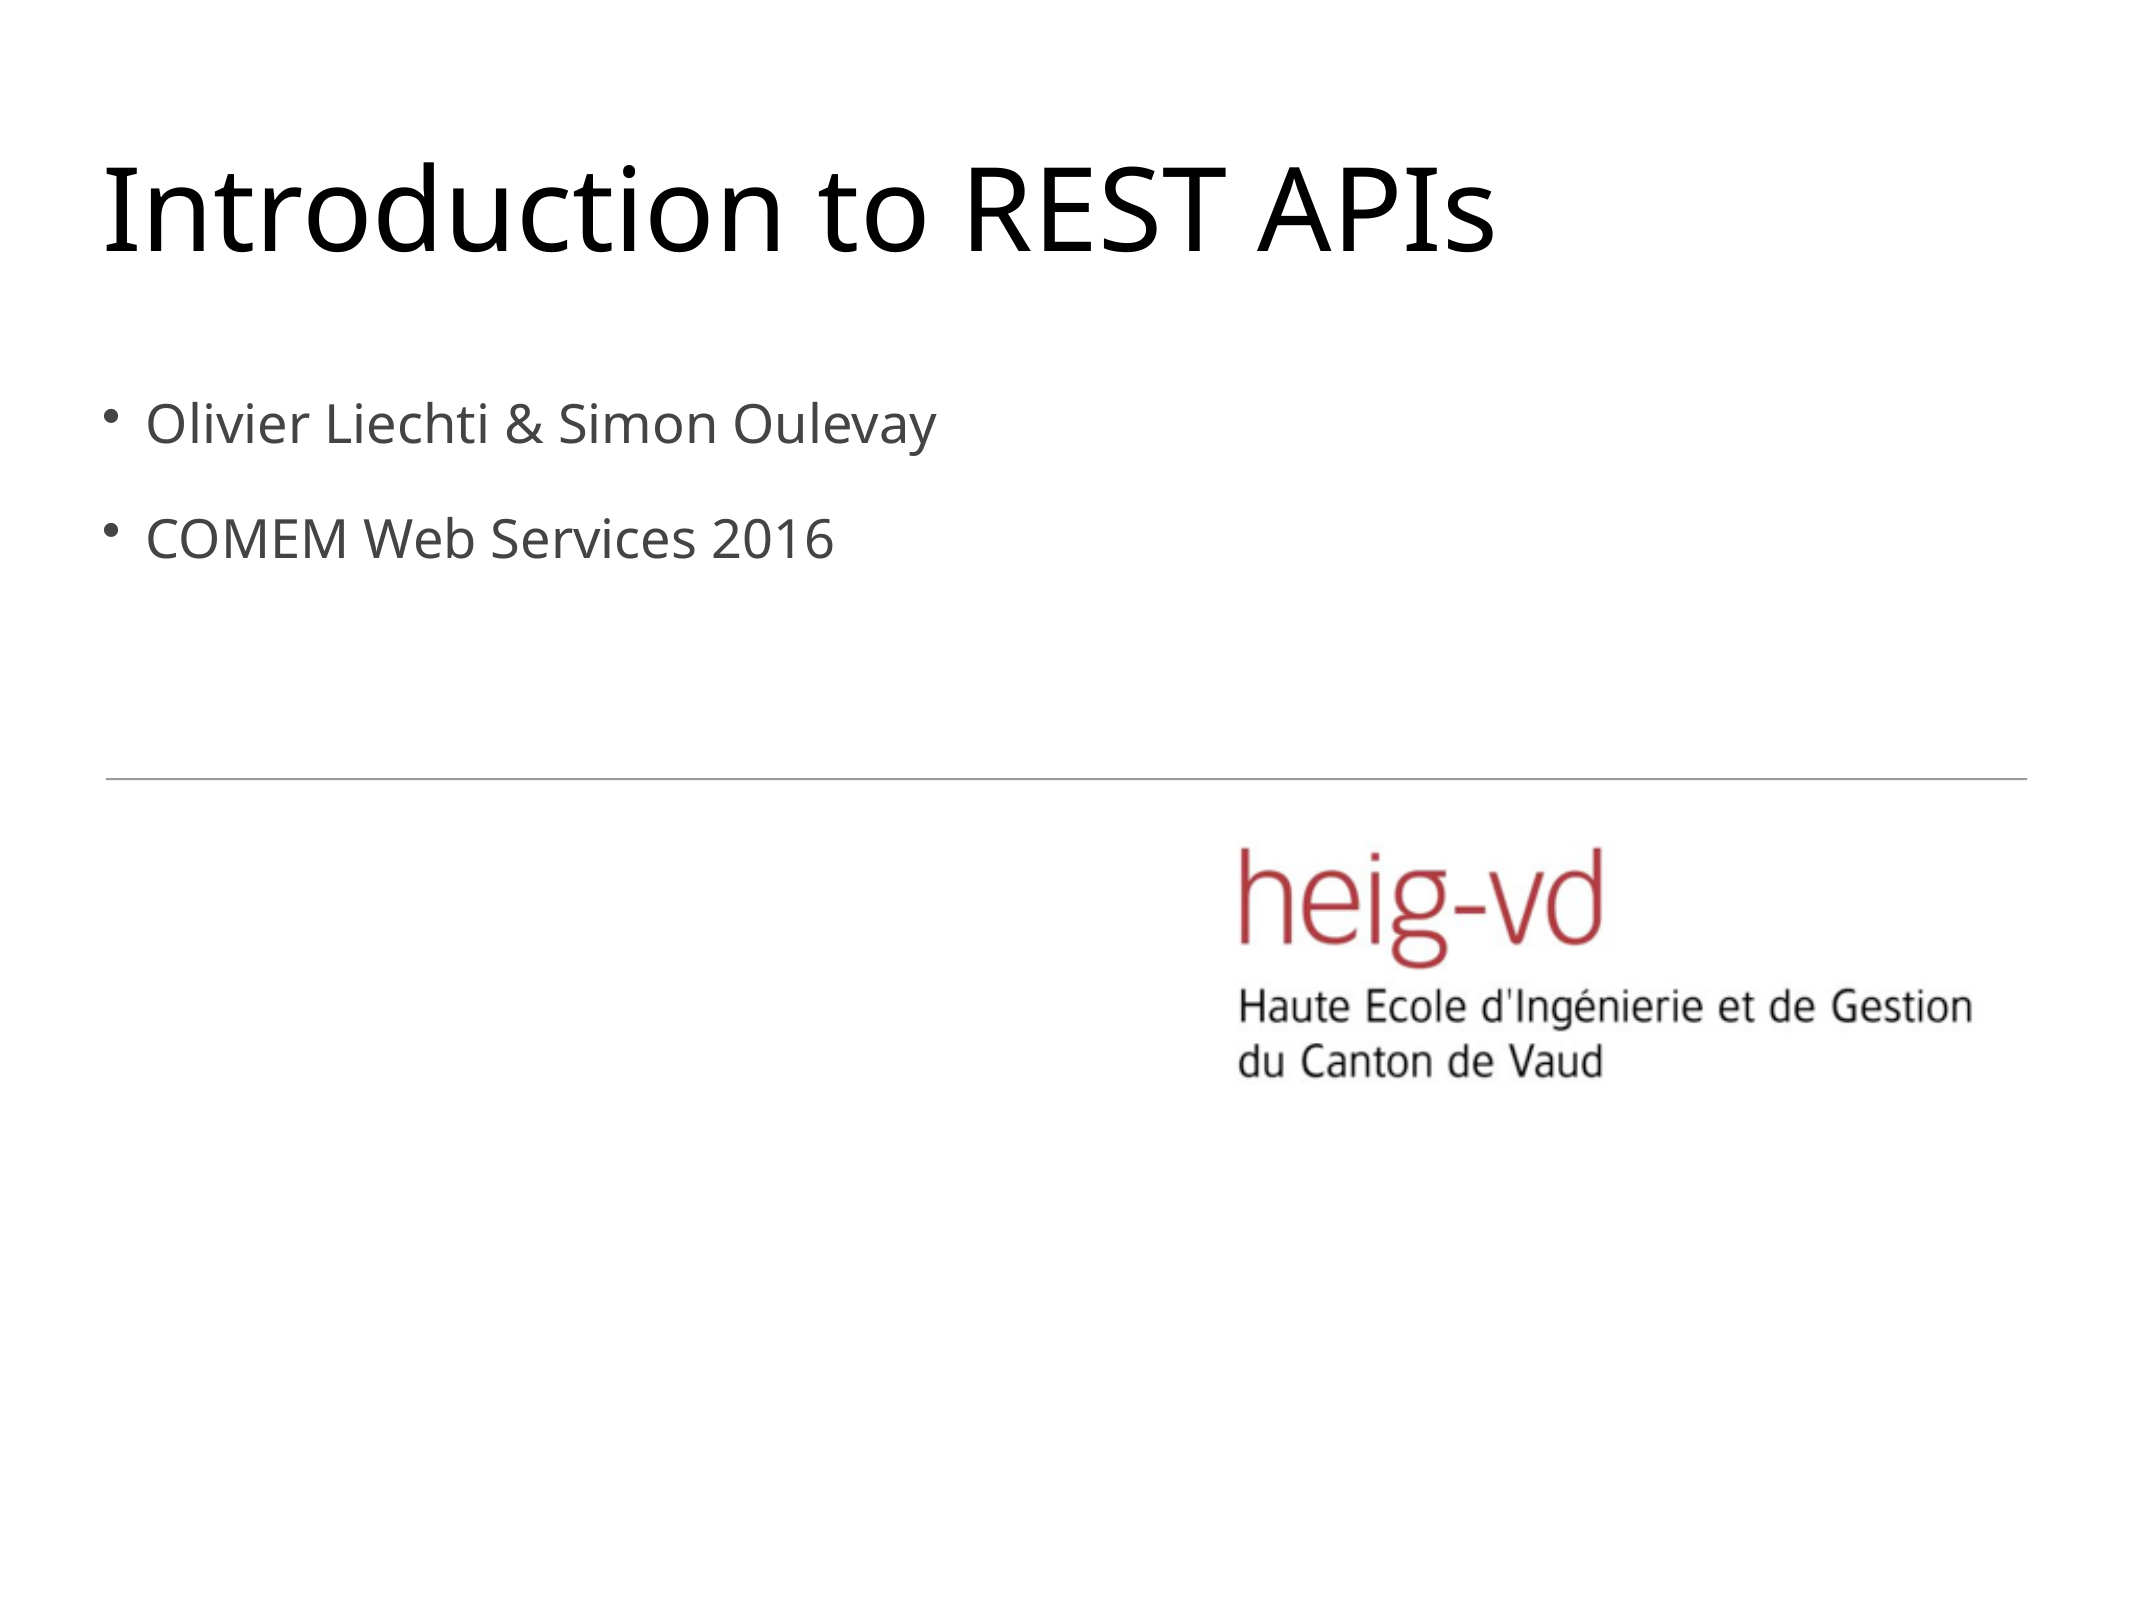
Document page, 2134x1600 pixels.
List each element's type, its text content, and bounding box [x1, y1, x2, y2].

title Introduction to REST APIs [93, 54, 2040, 284]
subtitle Olivier Liechti & Simon Oulevay COMEM Web Services 2016 [93, 381, 2040, 1459]
